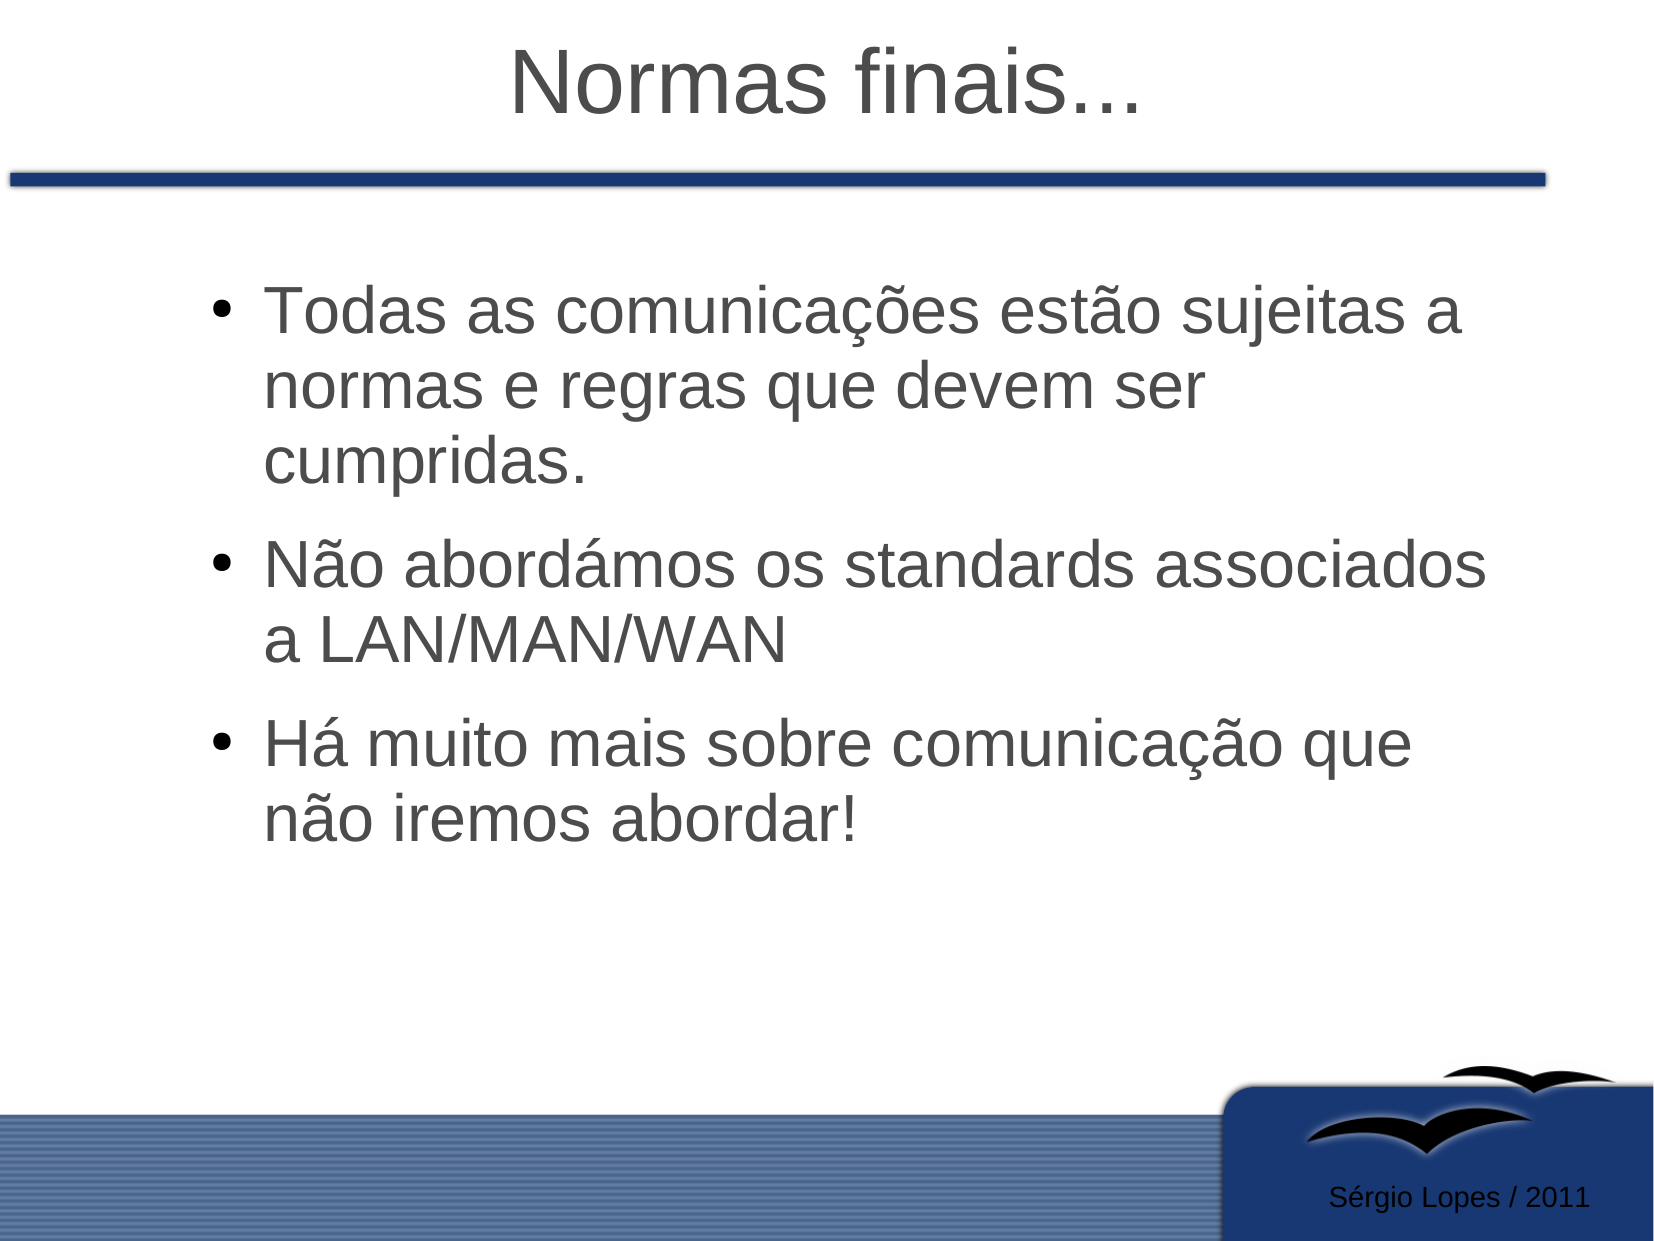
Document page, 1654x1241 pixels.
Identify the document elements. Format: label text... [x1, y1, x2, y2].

picture [0, 0, 1654, 1241]
list Todas as comunicações estão sujeitas a normas e regras que devem ser cumpridas. Não abordámos os standards associados a LAN/MAN/WAN Há muito mais sobre comunicação que não iremos abordar! [121, 273, 1534, 1056]
title Normas finais... [121, 0, 1534, 164]
text_box Sérgio Lopes / 2011 [1328, 1181, 1588, 1214]
